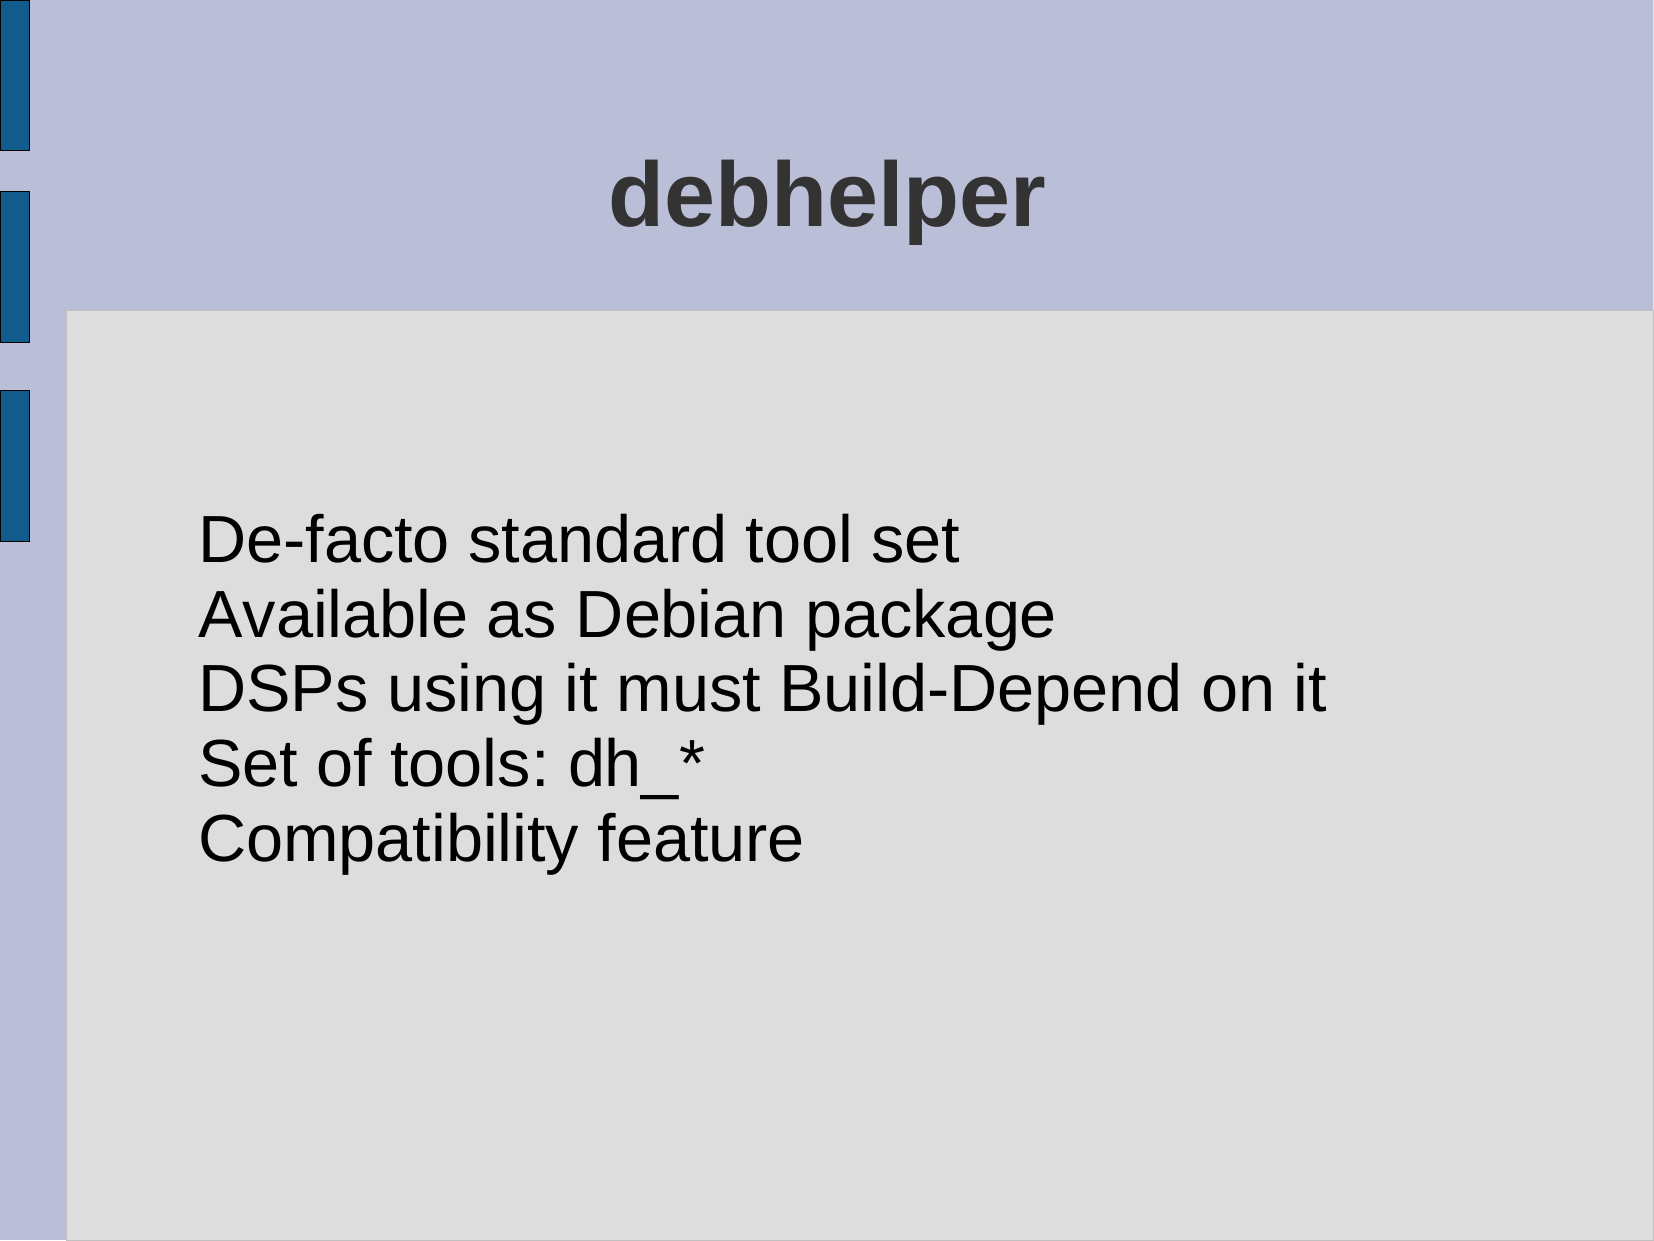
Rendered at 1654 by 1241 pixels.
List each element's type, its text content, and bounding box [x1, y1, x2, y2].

list De-facto standard tool set Available as Debian package DSPs using it must Build-Depend on it Set of tools: dh_* Compatibility feature [180, 501, 1477, 984]
title debhelper [121, 91, 1534, 299]
